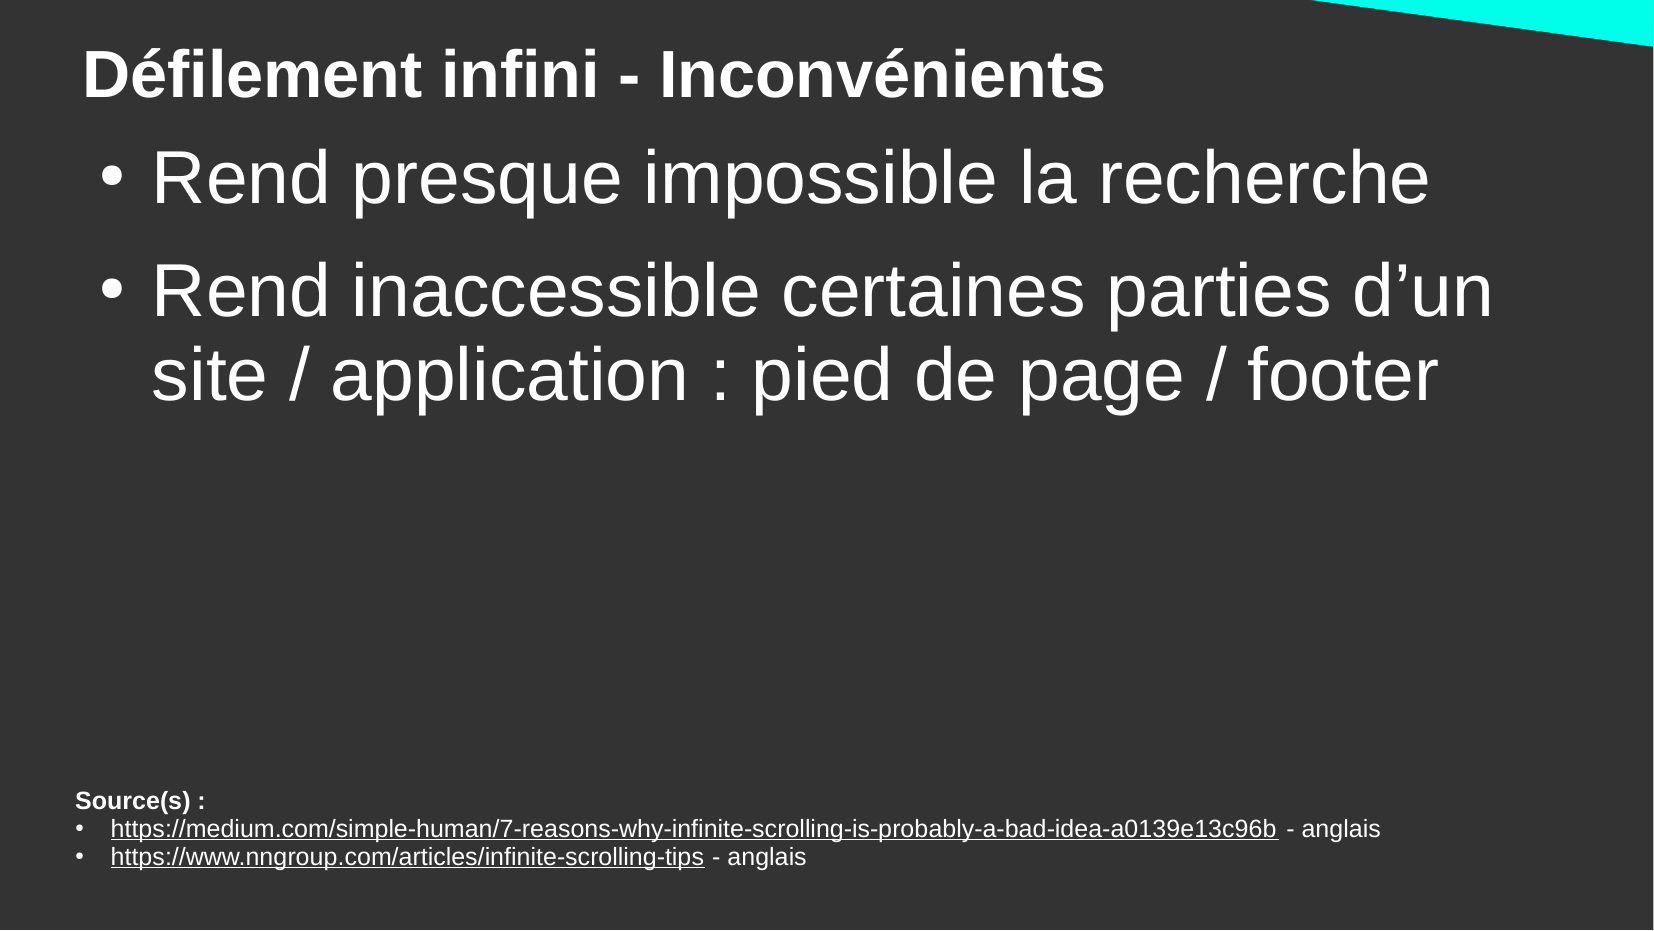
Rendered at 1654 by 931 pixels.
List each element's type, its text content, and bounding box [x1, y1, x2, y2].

text_box [1311, 0, 1654, 47]
title Défilement infini - Inconvénients [82, 37, 1571, 114]
list Rend presque impossible la recherche Rend inaccessible certaines parties d’un site / application : pied de page / footer [80, 135, 1620, 709]
text_box Source(s) : https://medium.com/simple-human/7-reasons-why-infinite-scrolling-is-probably-a-bad-idea-a0139e13c96b - anglais https://www.nngroup.com/articles/infinite-scrolling-tips - anglais [60, 779, 1546, 931]
